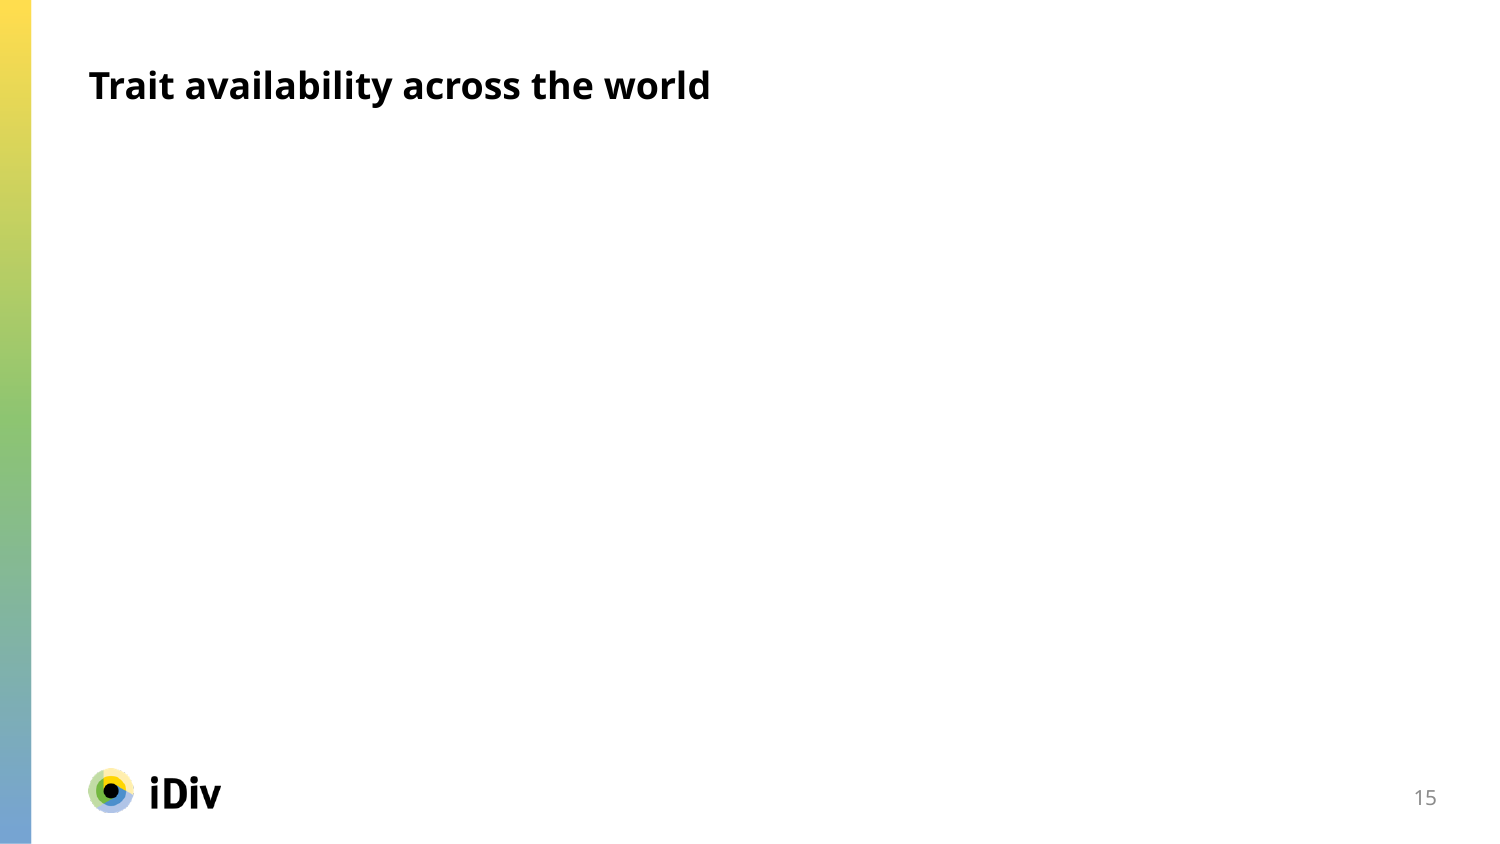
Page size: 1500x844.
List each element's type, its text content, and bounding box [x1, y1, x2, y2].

list Trait availability across the world [88, 61, 1437, 157]
slide_number 6 [1240, 767, 1437, 813]
picture [0, 0, 1500, 844]
